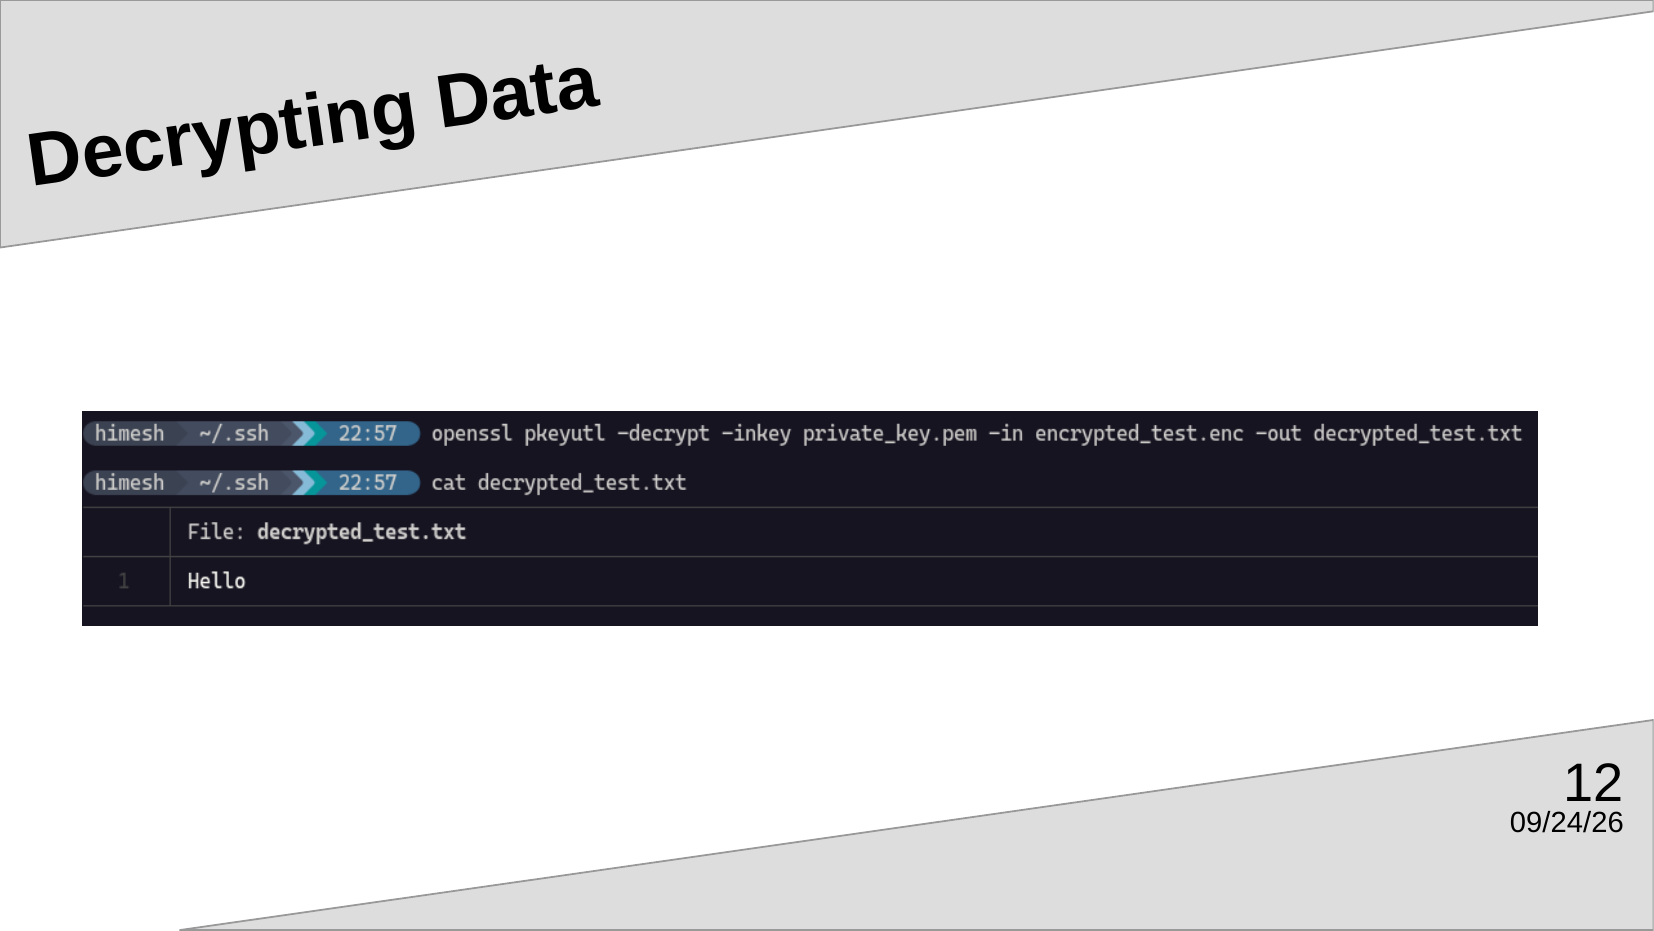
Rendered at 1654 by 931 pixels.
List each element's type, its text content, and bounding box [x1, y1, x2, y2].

title Decrypting Data [16, 0, 1501, 239]
picture [82, 411, 1538, 626]
